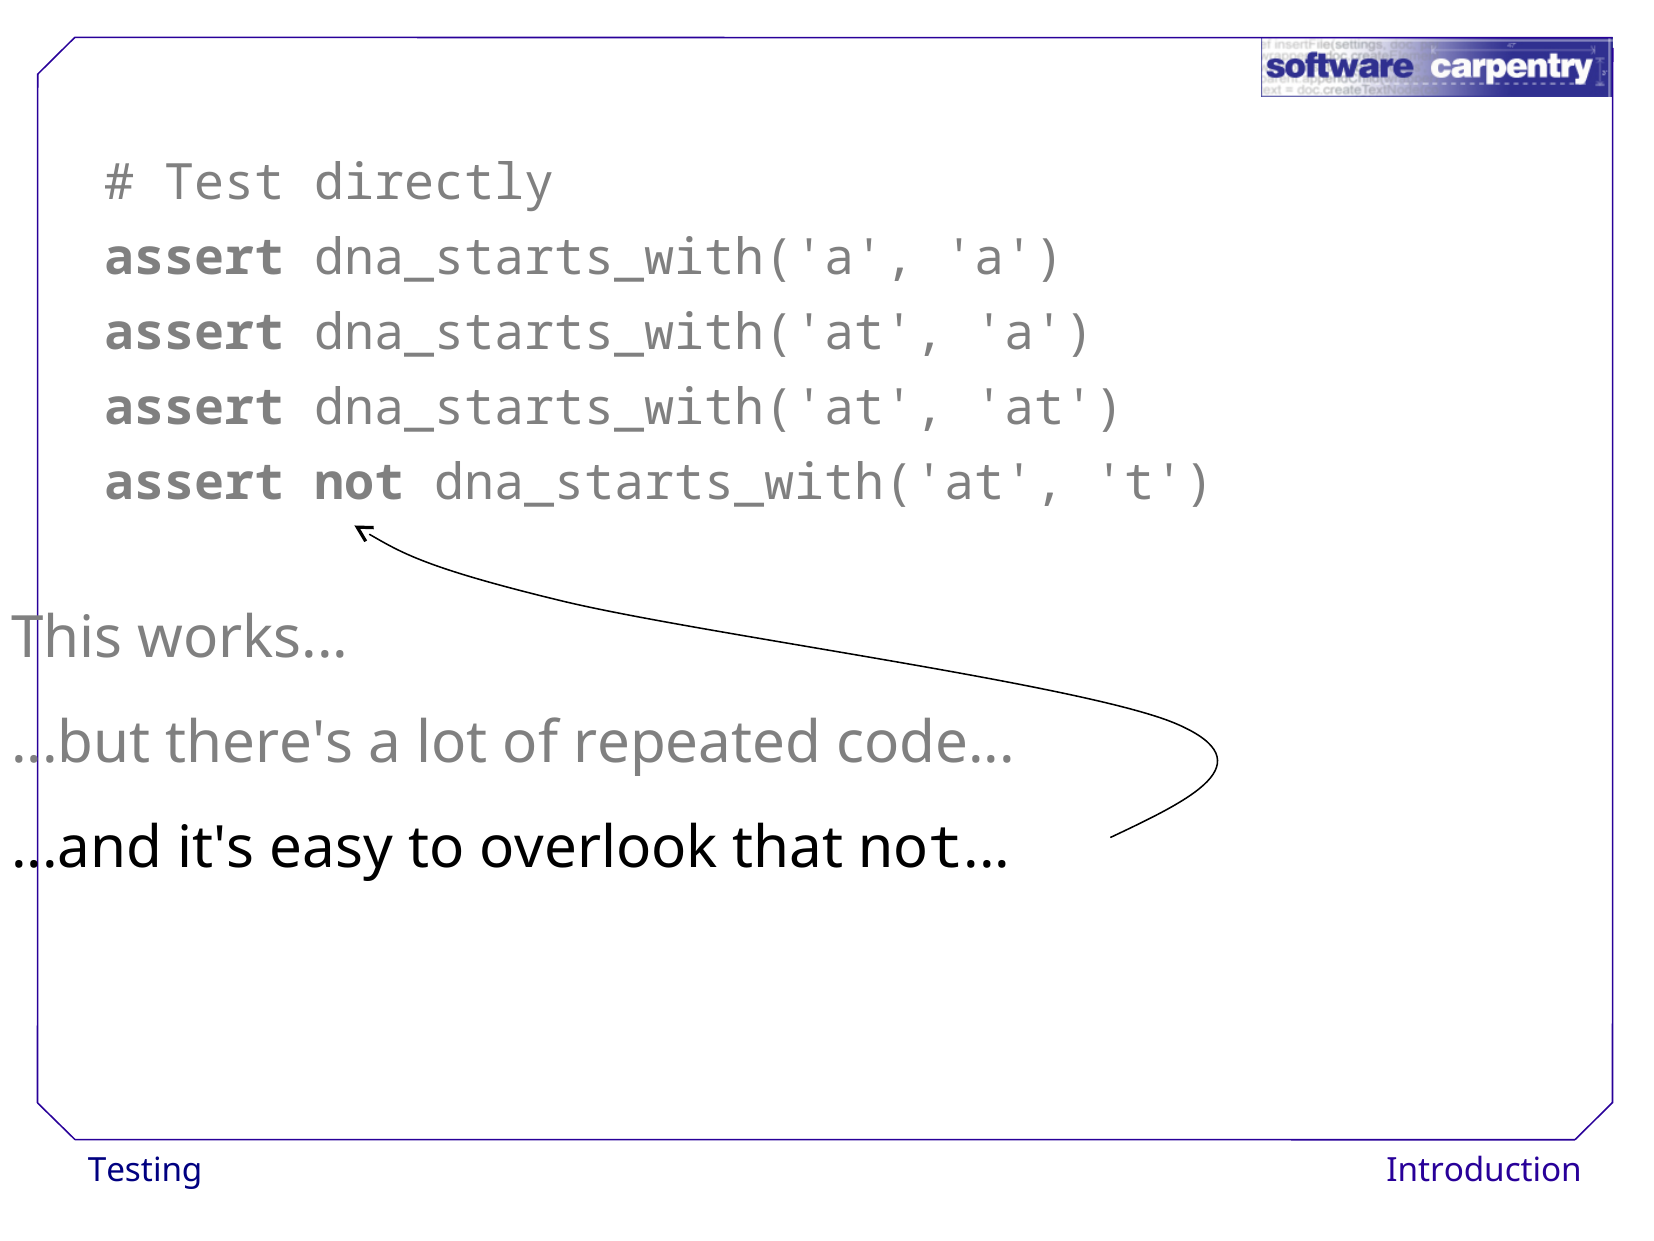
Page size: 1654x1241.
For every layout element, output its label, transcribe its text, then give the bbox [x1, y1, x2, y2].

text_box # Test directly assert dna_starts_with('a', 'a') assert dna_starts_with('at', 'a') assert dna_starts_with('at', 'at') assert not dna_starts_with('at', 't') [89, 126, 1512, 554]
text_box This works... ...but there's a lot of repeated code... ...and it's easy to overlook that not... [0, 556, 1180, 887]
picture [1261, 39, 1613, 97]
text_box This works... ...but there's a lot of repeated code... ...and it's easy to overlook that not... [416, 556, 1180, 724]
